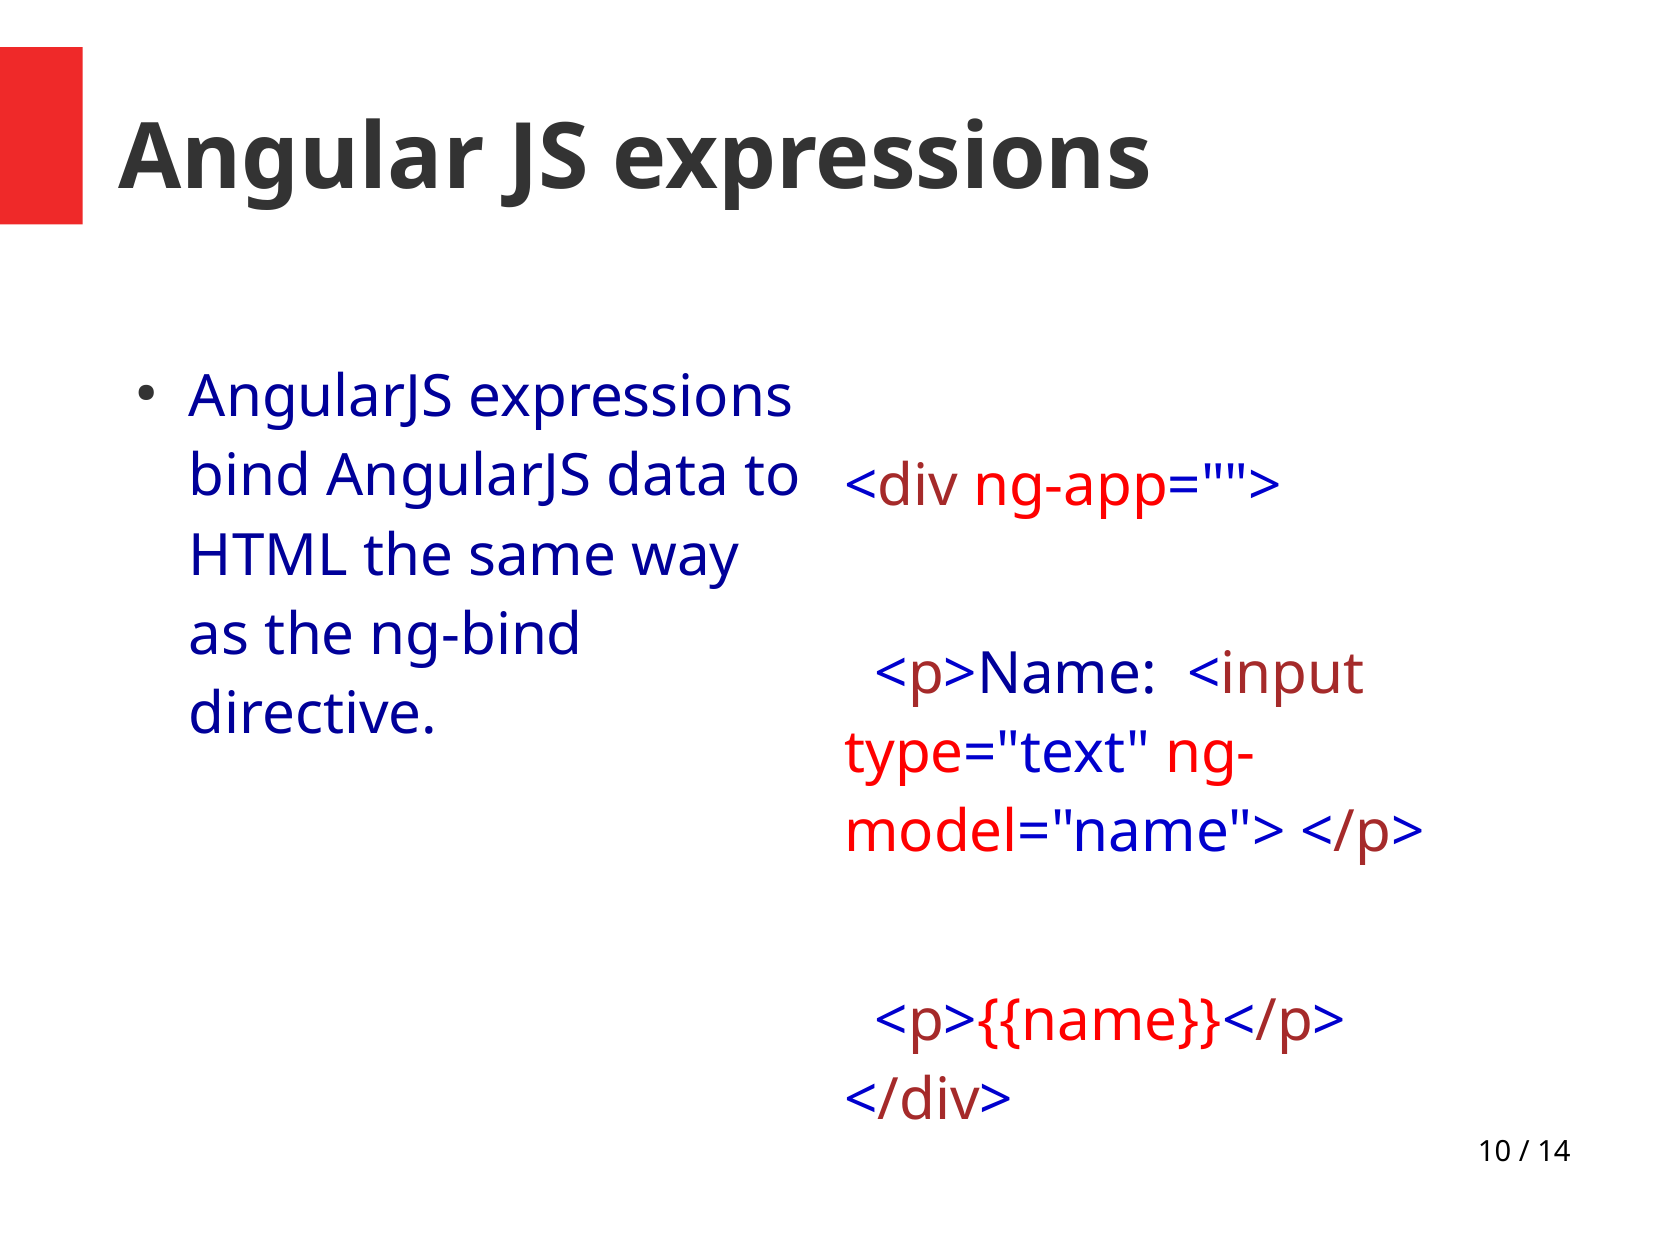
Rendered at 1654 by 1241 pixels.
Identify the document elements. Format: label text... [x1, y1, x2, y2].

list <div ng-app=""> <p>Name: <input type="text" ng-model="name"> </p> <p>{{name}}</p> </div> [844, 225, 1536, 945]
title Angular JS expressions [118, 49, 1571, 257]
list AngularJS expressions bind AngularJS data to HTML the same way as the ng-bind directive. [118, 354, 810, 1074]
